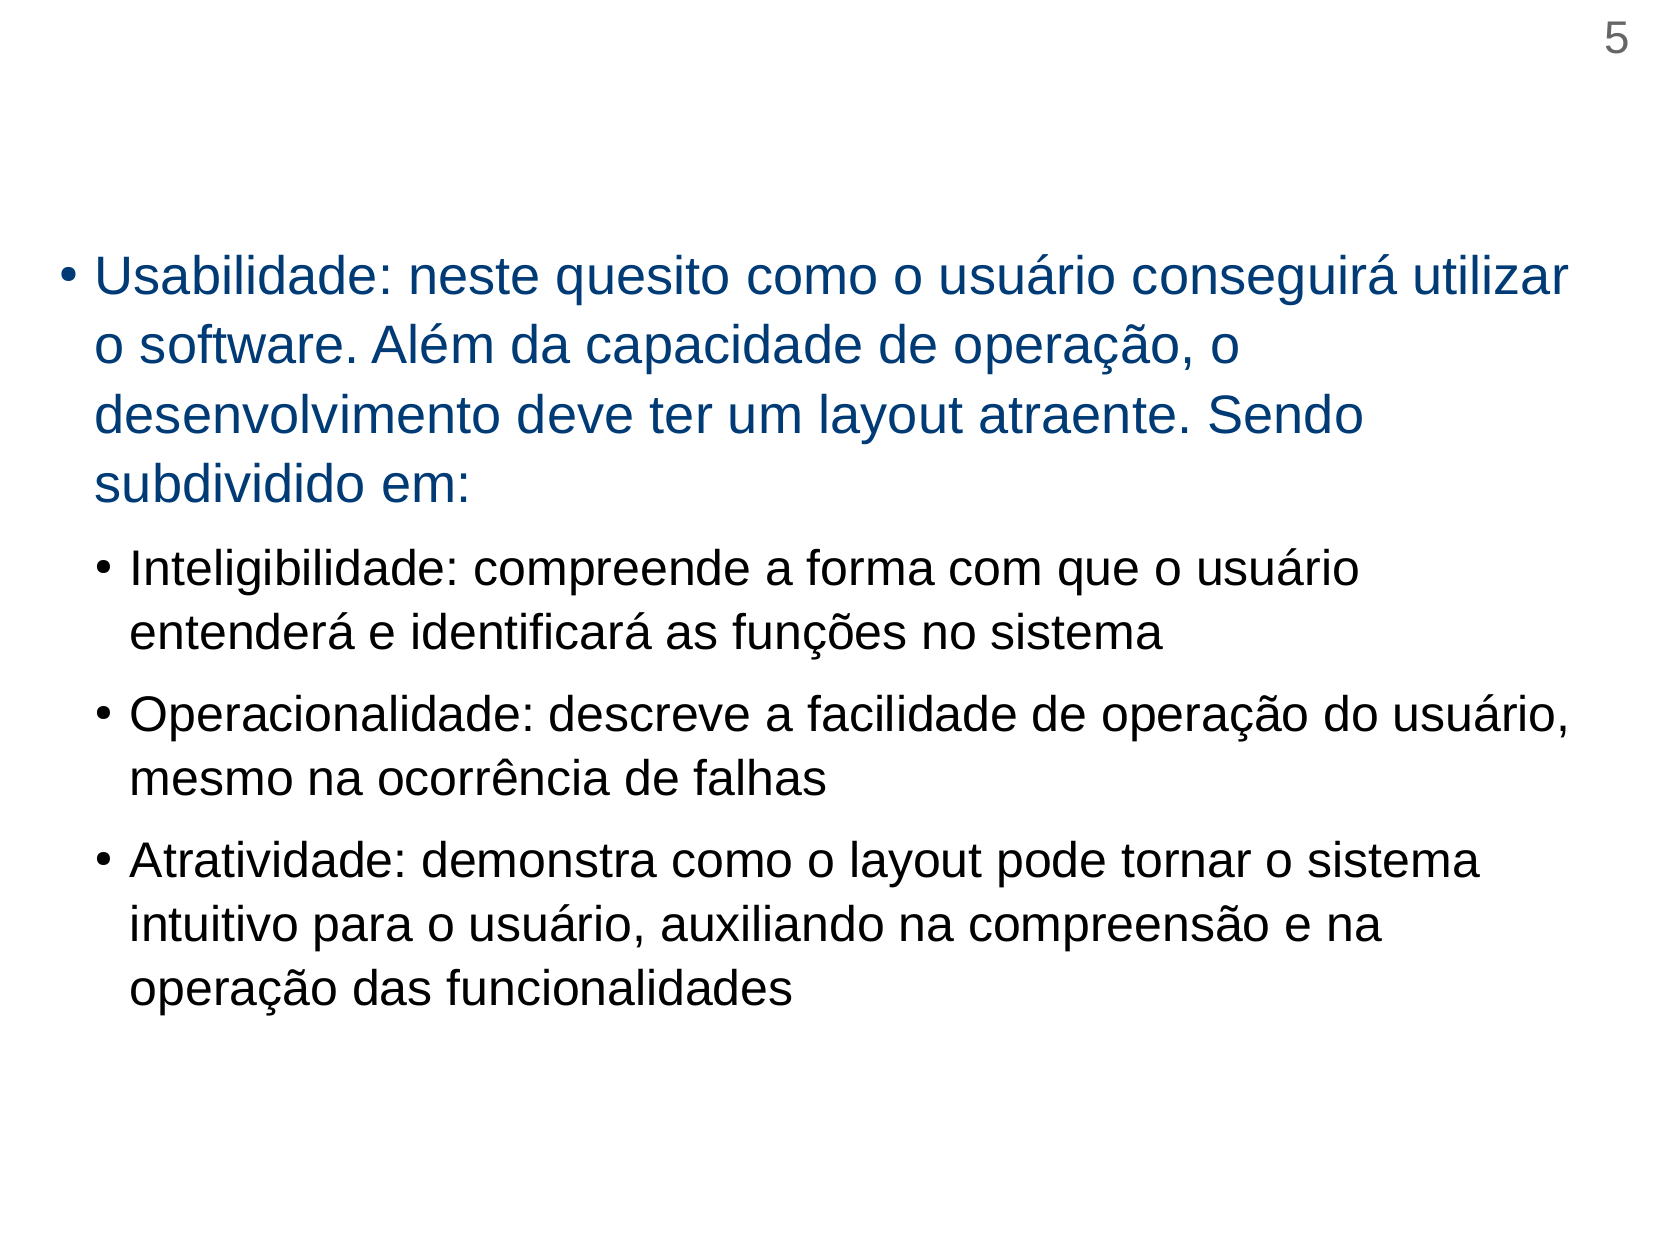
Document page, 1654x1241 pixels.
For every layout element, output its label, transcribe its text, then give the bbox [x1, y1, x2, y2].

list Usabilidade: neste quesito como o usuário conseguirá utilizar o software. Além da capacidade de operação, o desenvolvimento deve ter um layout atraente. Sendo subdividido em: Inteligibilidade: compreende a forma com que o usuário entenderá e identificará as funções no sistema Operacionalidade: descreve a facilidade de operação do usuário, mesmo na ocorrência de falhas Atratividade: demonstra como o layout pode tornar o sistema intuitivo para o usuário, auxiliando na compreensão e na operação das funcionalidades [59, 236, 1595, 1211]
